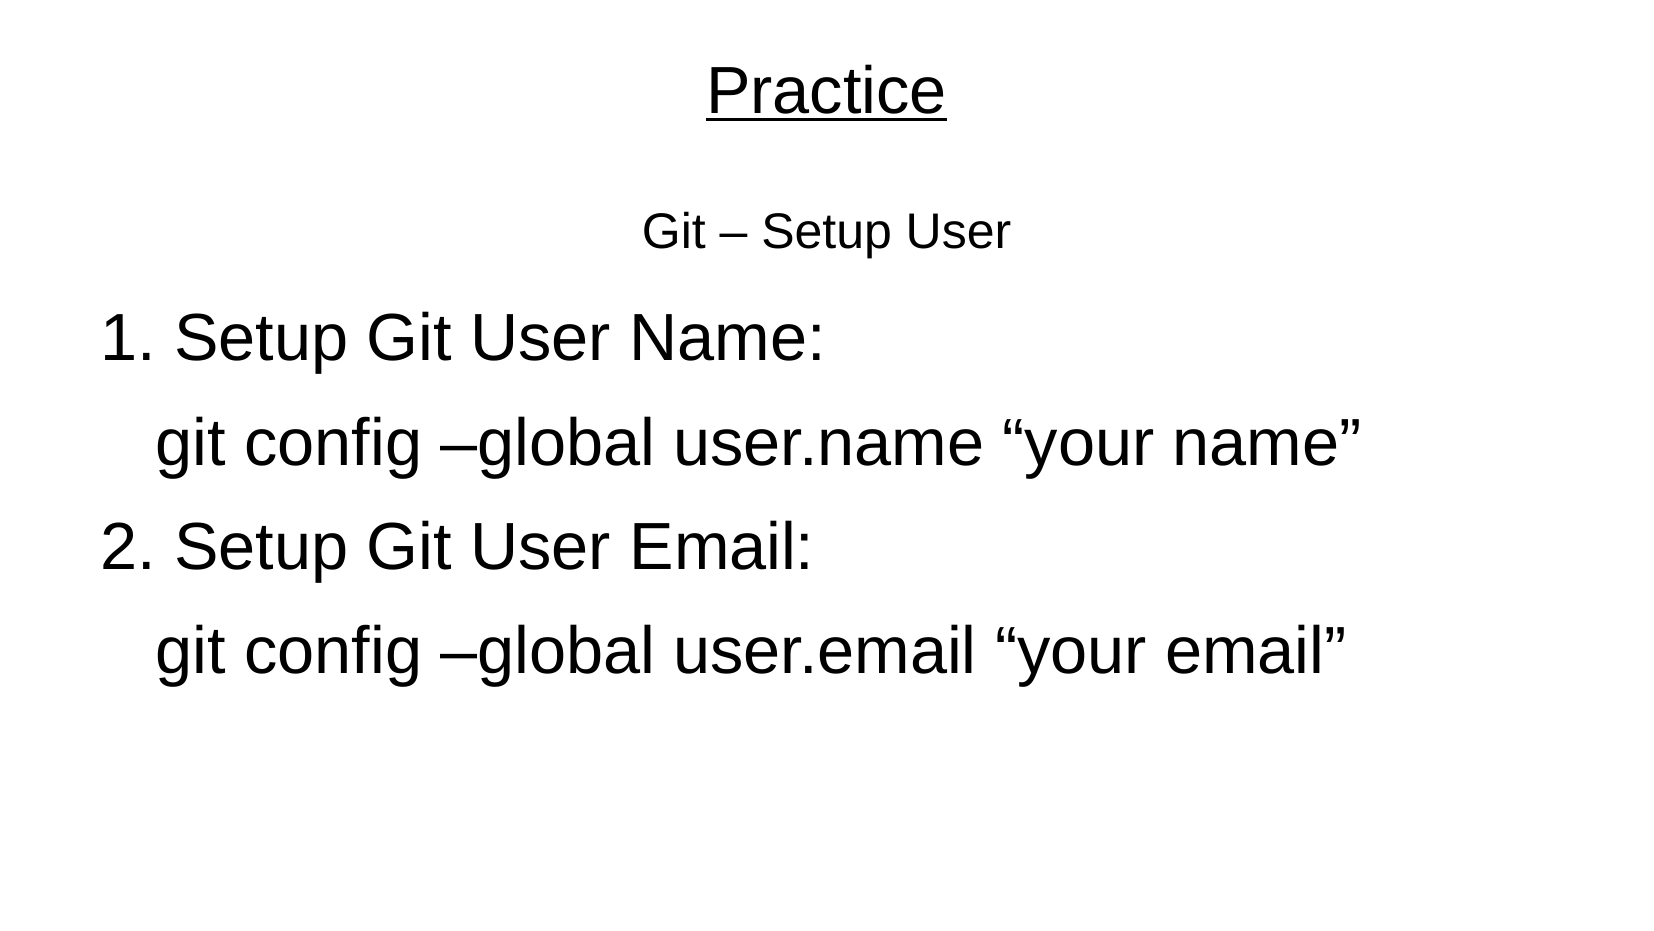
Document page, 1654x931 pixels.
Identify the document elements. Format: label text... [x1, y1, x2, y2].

list Setup Git User Name: git config –global user.name “your name” Setup Git User Email: git config –global user.email “your email” [82, 300, 1571, 840]
title Practice Git – Setup User [82, 53, 1571, 259]
